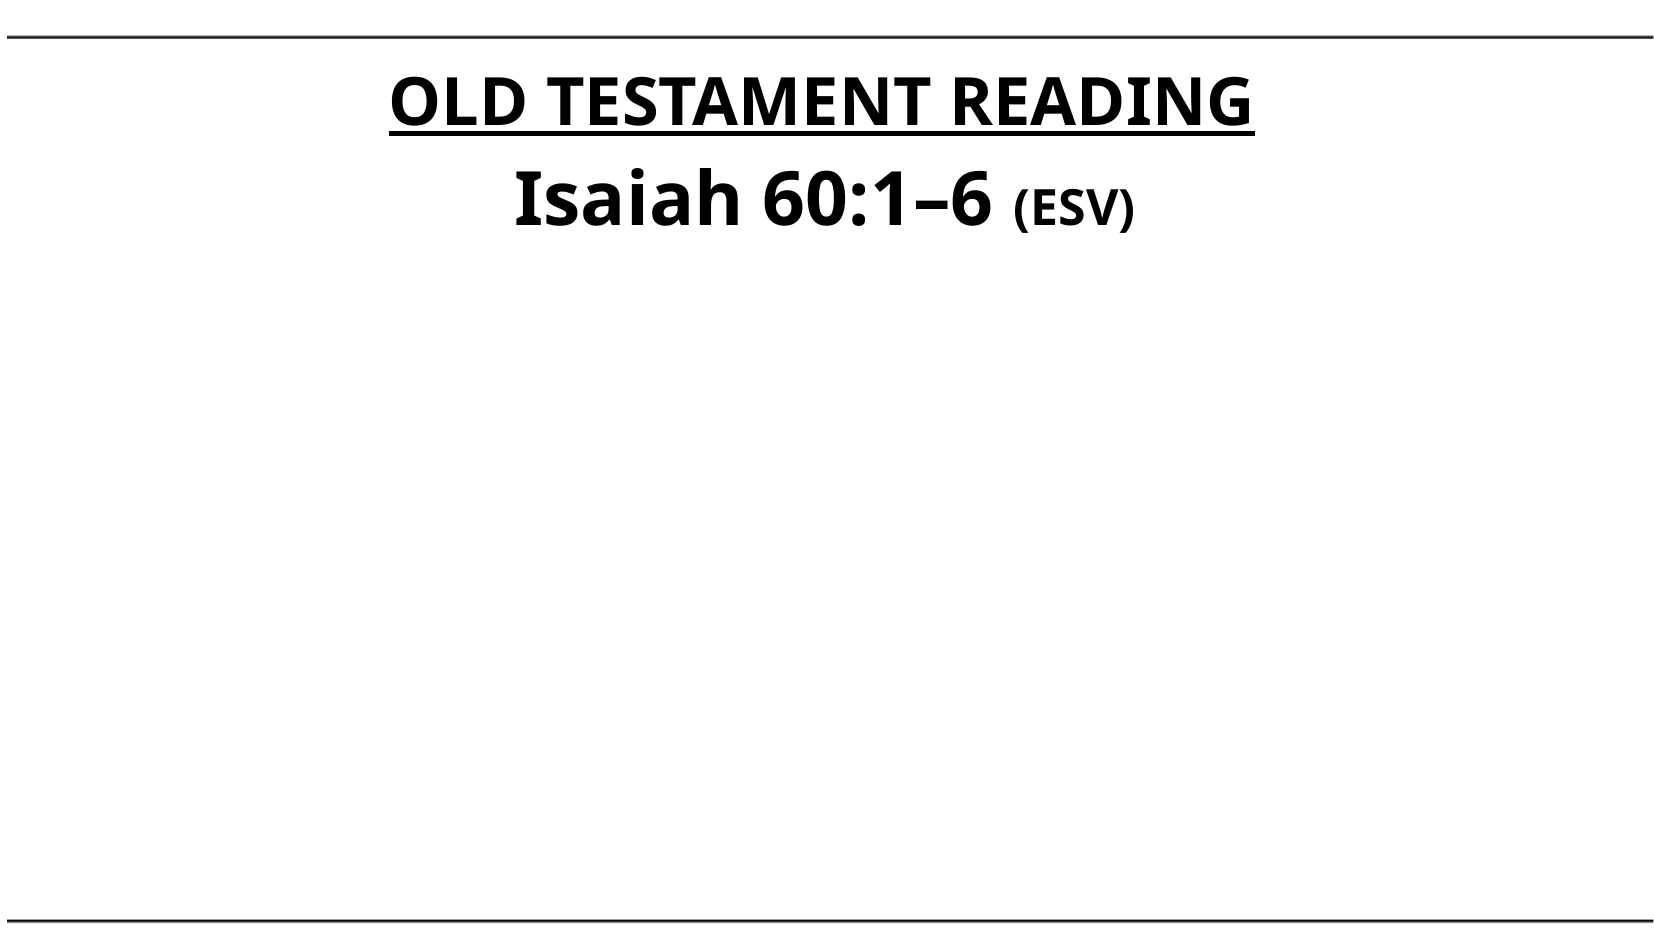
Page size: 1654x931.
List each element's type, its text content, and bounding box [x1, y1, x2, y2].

picture [7, 14, 1654, 931]
text_box Old Testament Reading Isaiah 60:1–6 (ESV) [60, 47, 1591, 251]
